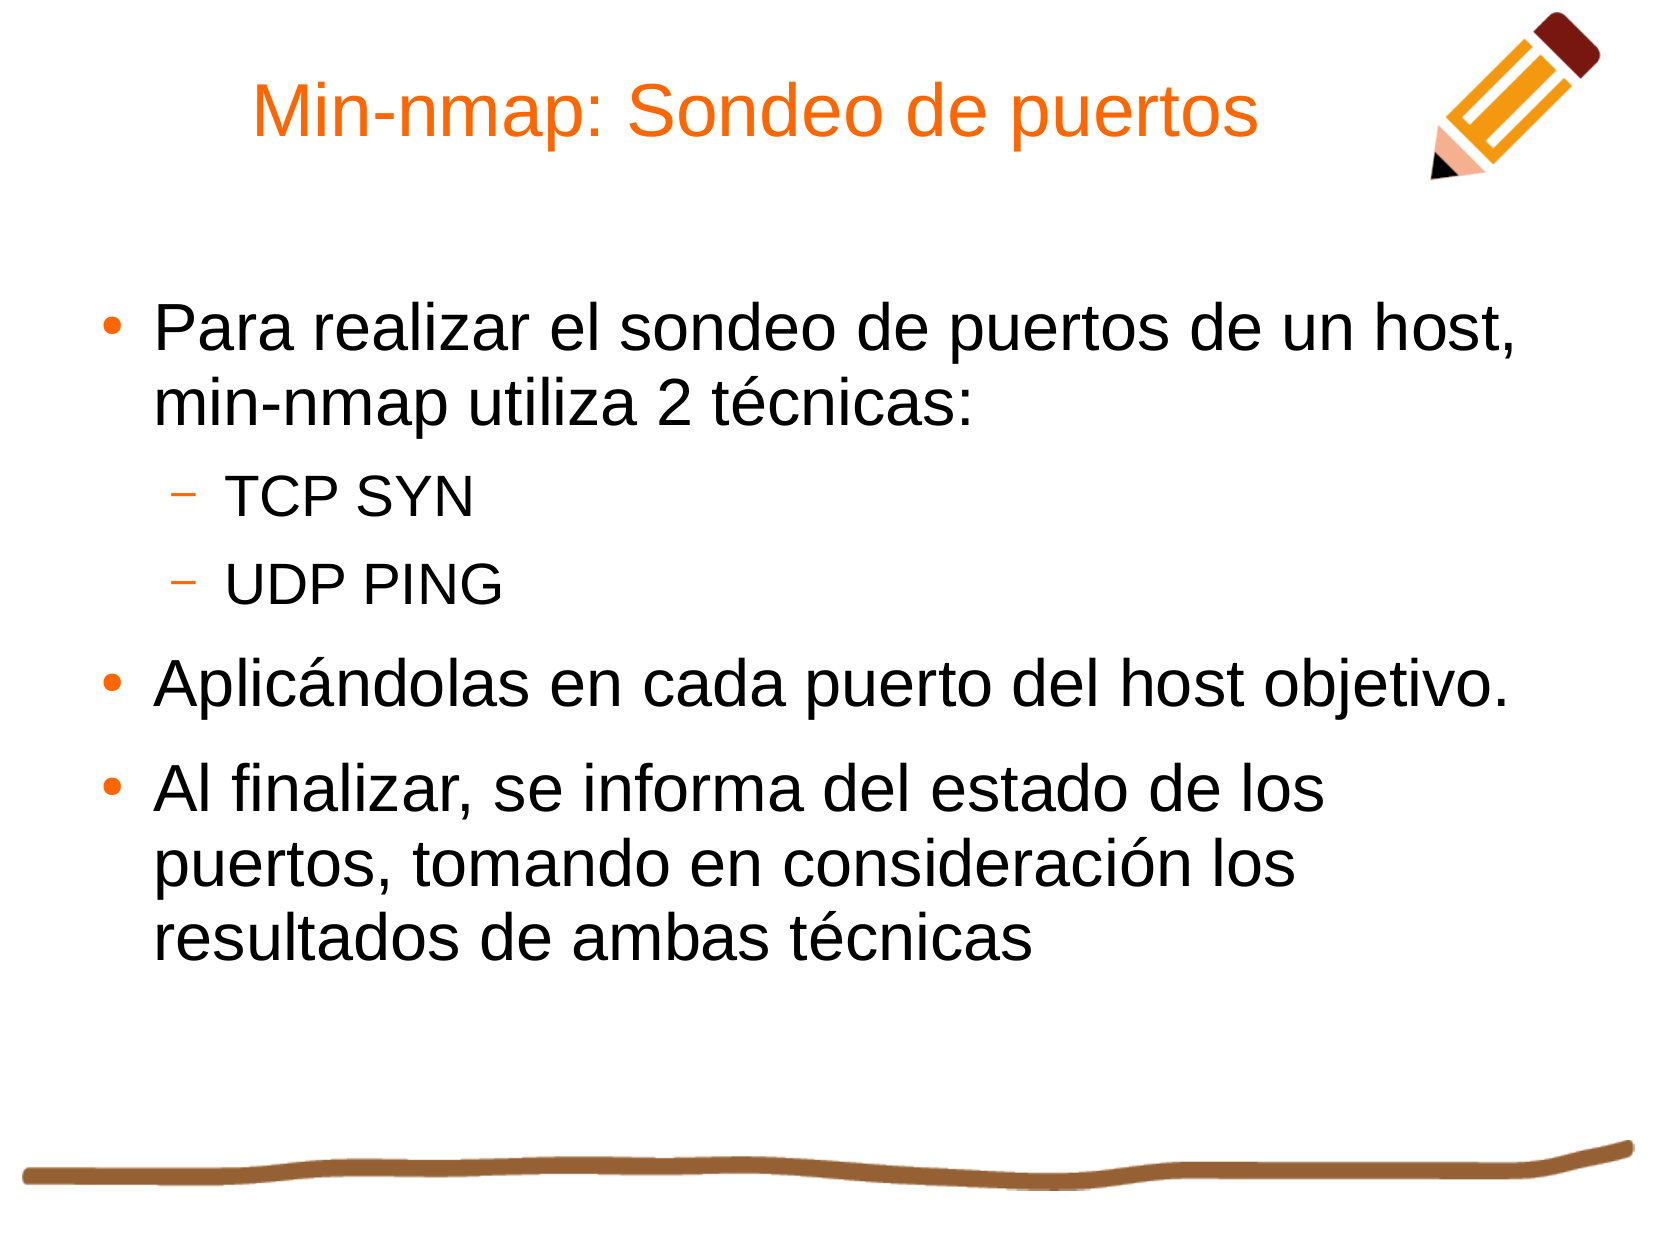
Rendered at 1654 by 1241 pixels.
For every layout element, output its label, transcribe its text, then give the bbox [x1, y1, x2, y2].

picture [22, 1140, 1635, 1191]
list Para realizar el sondeo de puertos de un host, min-nmap utiliza 2 técnicas: TCP SYN UDP PING Aplicándolas en cada puerto del host objetivo. Al finalizar, se informa del estado de los puertos, tomando en consideración los resultados de ambas técnicas [82, 290, 1548, 1122]
title Min-nmap: Sondeo de puertos [82, 49, 1430, 172]
picture [1430, 12, 1601, 181]
